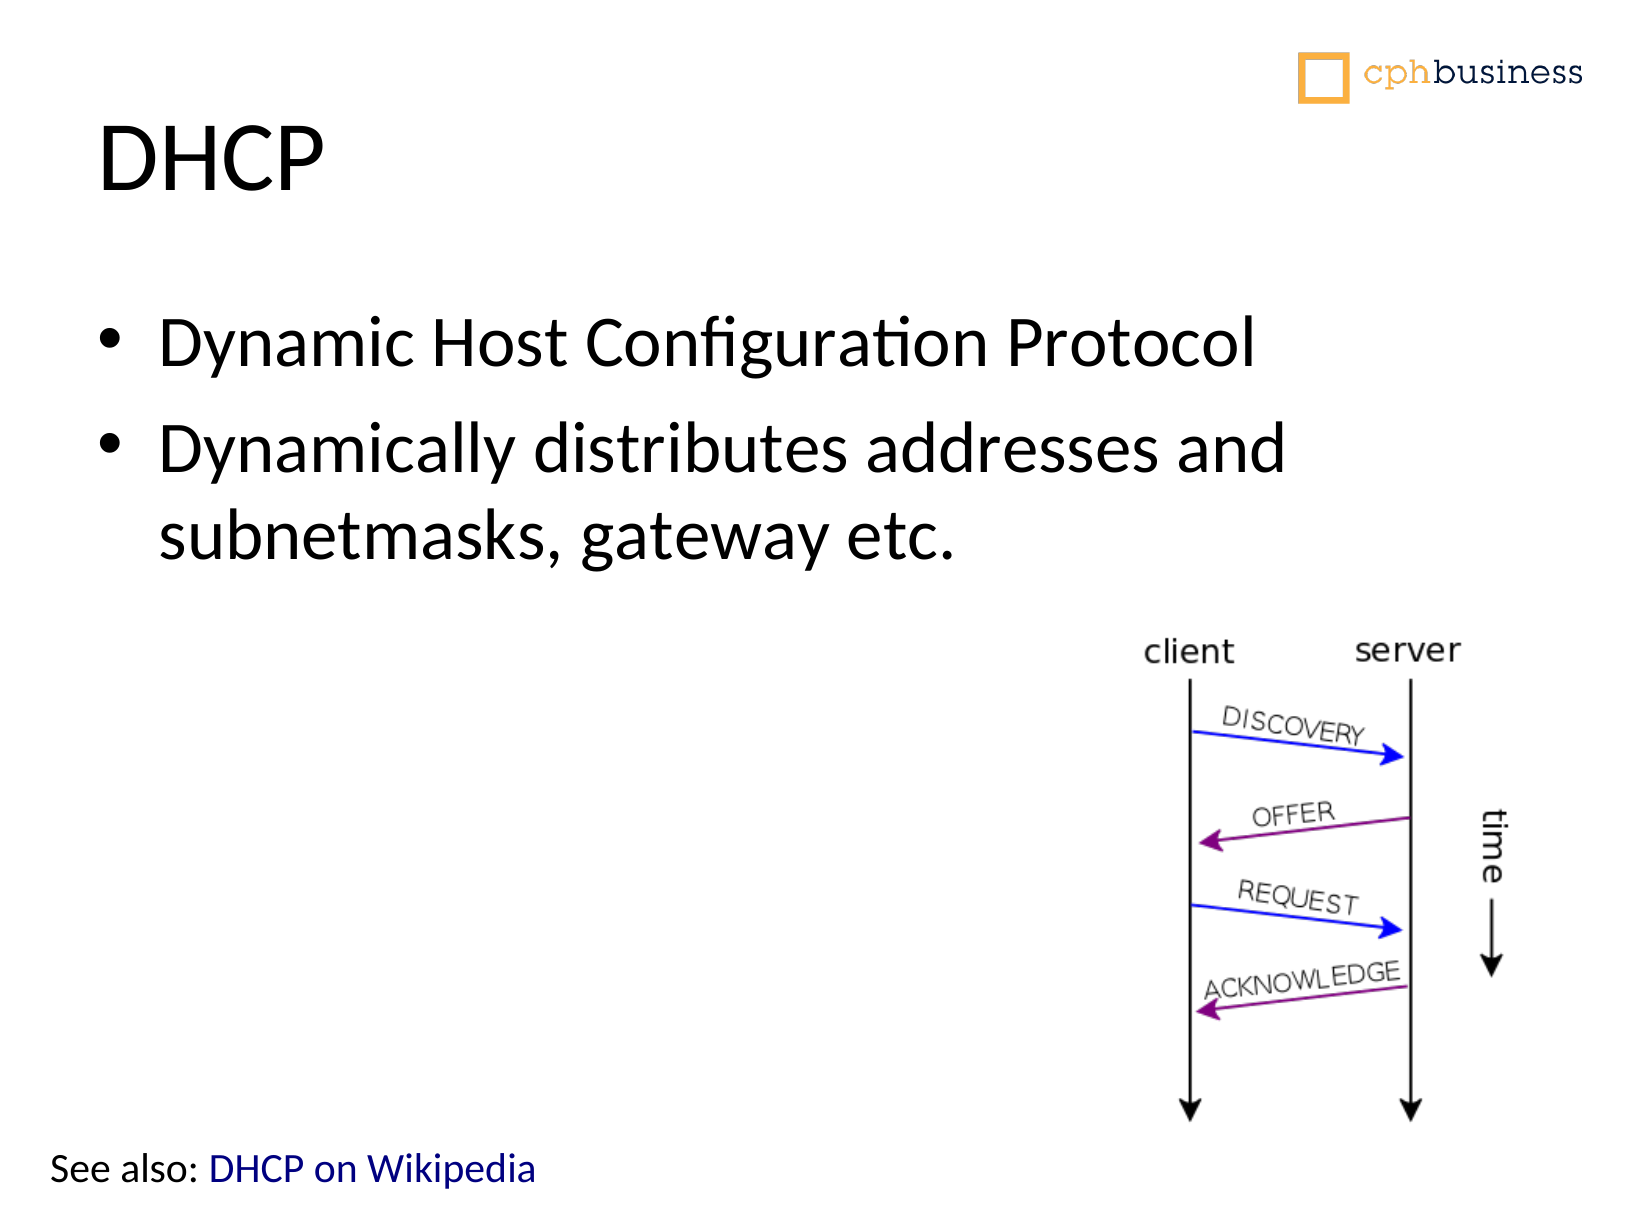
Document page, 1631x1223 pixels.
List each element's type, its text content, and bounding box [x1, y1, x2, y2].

title DHCP [81, 48, 1549, 253]
text_box See also: DHCP on Wikipedia [35, 1133, 1536, 1199]
list Dynamic Host Configuration Protocol Dynamically distributes addresses and subnetmasks, gateway etc. [81, 285, 1549, 1092]
picture [1117, 582, 1524, 1133]
picture [1247, 1, 1631, 155]
